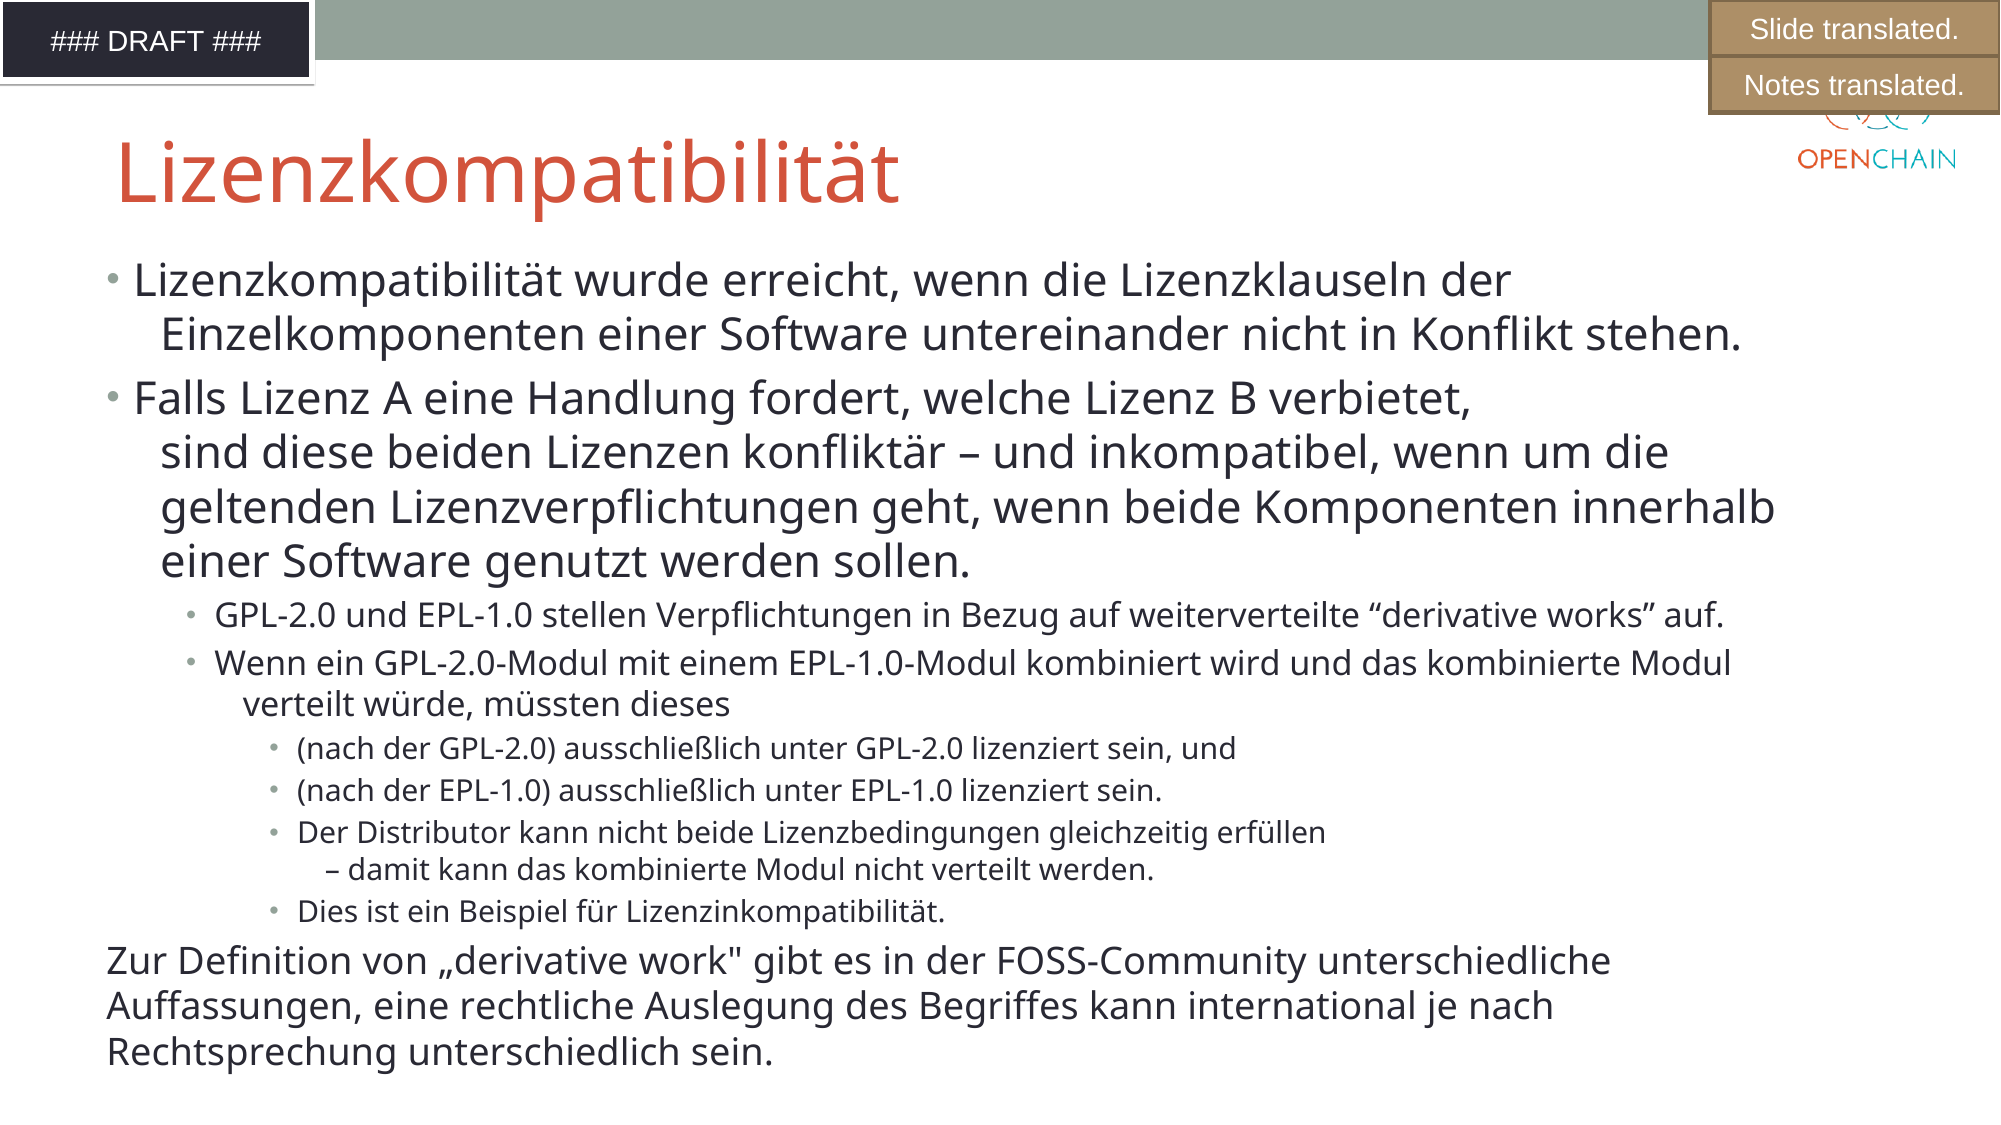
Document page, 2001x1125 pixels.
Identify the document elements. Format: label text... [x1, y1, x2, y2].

list Lizenzkompatibilität wurde erreicht, wenn die Lizenzklauseln der Einzelkomponenten einer Software untereinander nicht in Konflikt stehen. Falls Lizenz A eine Handlung fordert, welche Lizenz B verbietet, sind diese beiden Lizenzen konfliktär – und inkompatibel, wenn um die geltenden Lizenzverpflichtungen geht, wenn beide Komponenten innerhalb einer Software genutzt werden sollen. GPL-2.0 und EPL-1.0 stellen Verpflichtungen in Bezug auf weiterverteilte “derivative works” auf. Wenn ein GPL-2.0-Modul mit einem EPL-1.0-Modul kombiniert wird und das kombinierte Modul verteilt würde, müssten dieses (nach der GPL-2.0) ausschließlich unter GPL-2.0 lizenziert sein, und (nach der EPL-1.0) ausschließlich unter EPL-1.0 lizenziert sein. Der Distributor kann nicht beide Lizenzbedingungen gleichzeitig erfüllen – damit kann das kombinierte Modul nicht verteilt werden. Dies ist ein Beispiel für Lizenzinkompatibilität. Zur Definition von „derivative work" gibt es in der FOSS-Community unterschiedliche Auffassungen, eine rechtliche Auslegung des Begriffes kann international je nach Rechtsprechung unterschiedlich sein. [91, 243, 1863, 1093]
text_box Notes translated. [1710, 56, 2000, 113]
text_box Slide translated. [1710, 0, 2000, 56]
title Lizenzkompatibilität [99, 87, 1900, 251]
